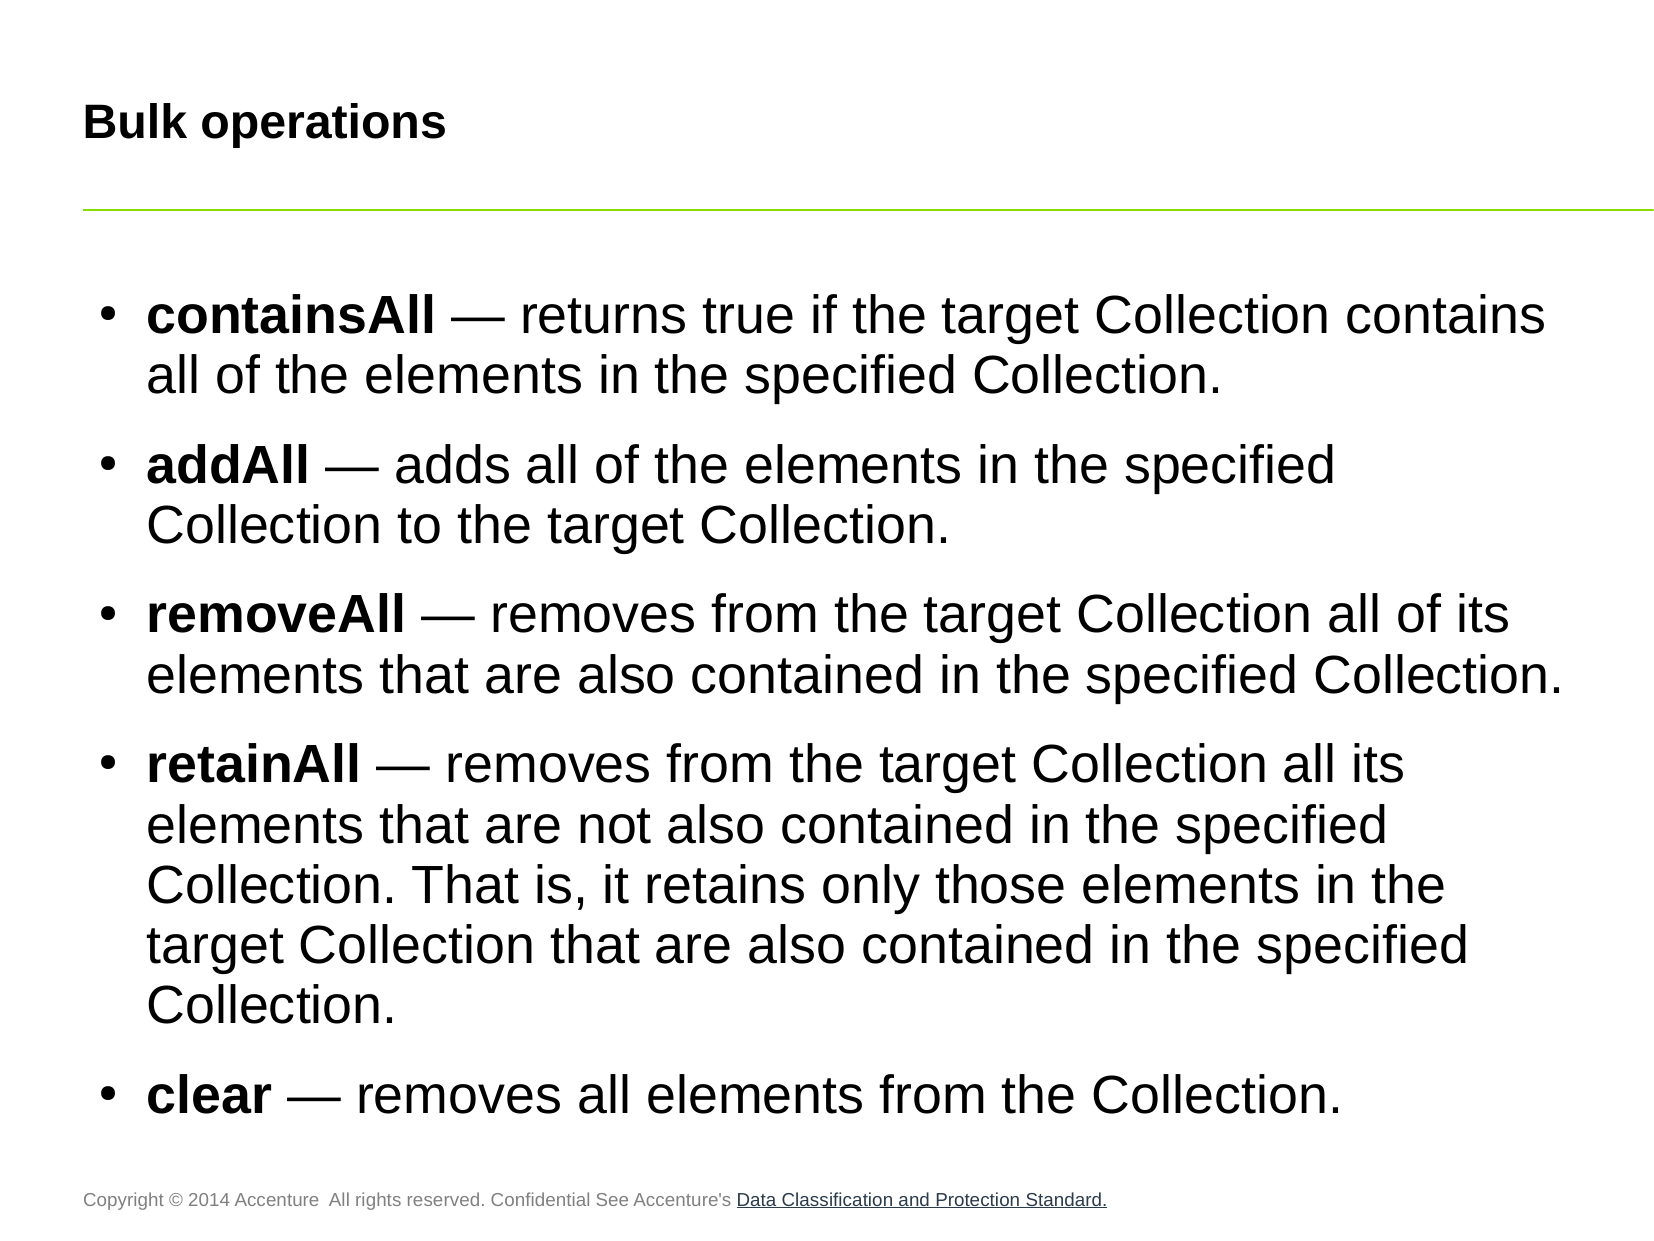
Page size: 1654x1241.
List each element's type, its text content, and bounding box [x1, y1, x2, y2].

list containsAll — returns true if the target Collection contains all of the elements in the specified Collection. addAll — adds all of the elements in the specified Collection to the target Collection. removeAll — removes from the target Collection all of its elements that are also contained in the specified Collection. retainAll — removes from the target Collection all its elements that are not also contained in the specified Collection. That is, it retains only those elements in the target Collection that are also contained in the specified Collection. clear — removes all elements from the Collection. [82, 195, 1571, 1182]
title Bulk operations [82, 49, 1571, 195]
